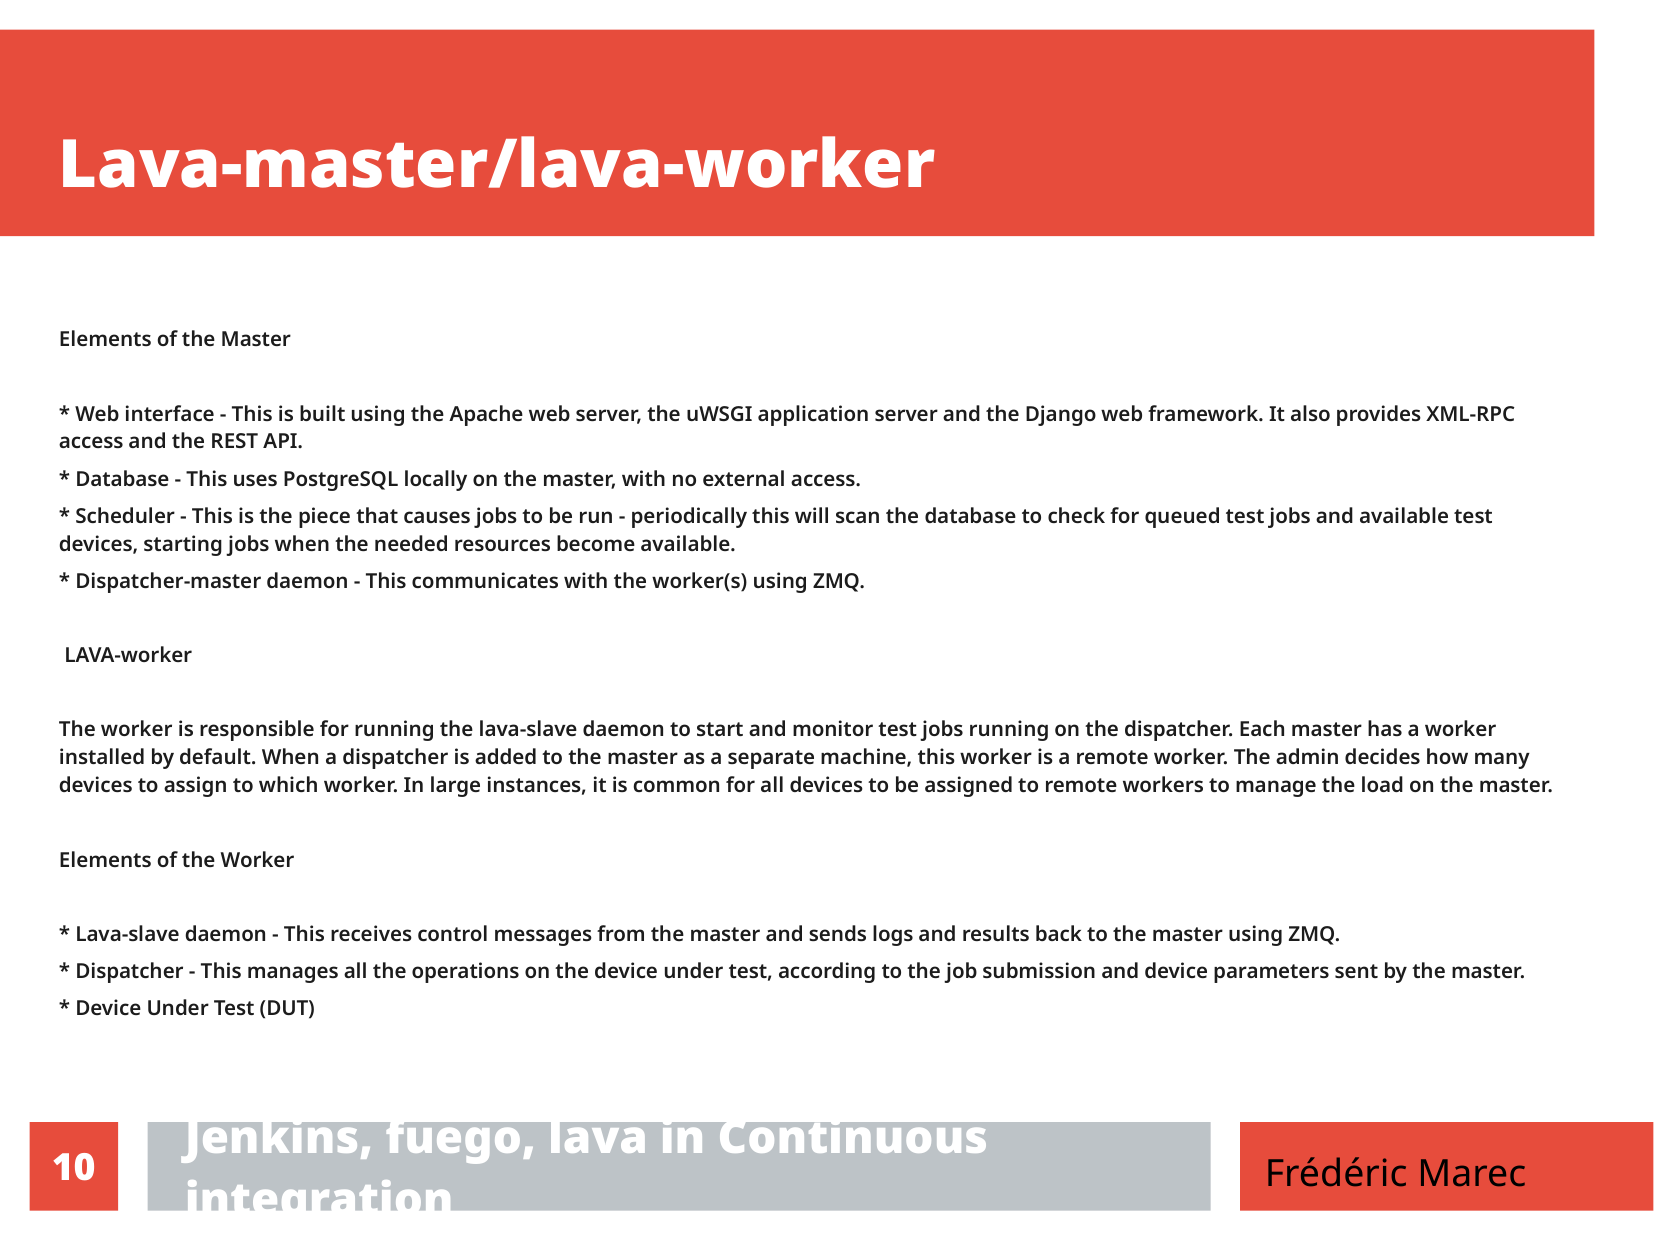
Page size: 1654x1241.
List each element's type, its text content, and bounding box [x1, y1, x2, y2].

text_box Frédéric Marec [1249, 1138, 1654, 1201]
list Elements of the Master * Web interface - This is built using the Apache web server, the uWSGI application server and the Django web framework. It also provides XML-RPC access and the REST API. * Database - This uses PostgreSQL locally on the master, with no external access. * Scheduler - This is the piece that causes jobs to be run - periodically this will scan the database to check for queued test jobs and available test devices, starting jobs when the needed resources become available. * Dispatcher-master daemon - This communicates with the worker(s) using ZMQ. LAVA-worker The worker is responsible for running the lava-slave daemon to start and monitor test jobs running on the dispatcher. Each master has a worker installed by default. When a dispatcher is added to the master as a separate machine, this worker is a remote worker. The admin decides how many devices to assign to which worker. In large instances, it is common for all devices to be assigned to remote workers to manage the load on the master. Elements of the Worker * Lava-slave daemon - This receives control messages from the master and sends logs and results back to the master using ZMQ. * Dispatcher - This manages all the operations on the device under test, according to the job submission and device parameters sent by the master. * Device Under Test (DUT) [59, 324, 1565, 1093]
title Jenkins, fuego, lava in Continuous integration [184, 1104, 1250, 1201]
title Lava-master/lava-worker [59, 59, 1595, 207]
